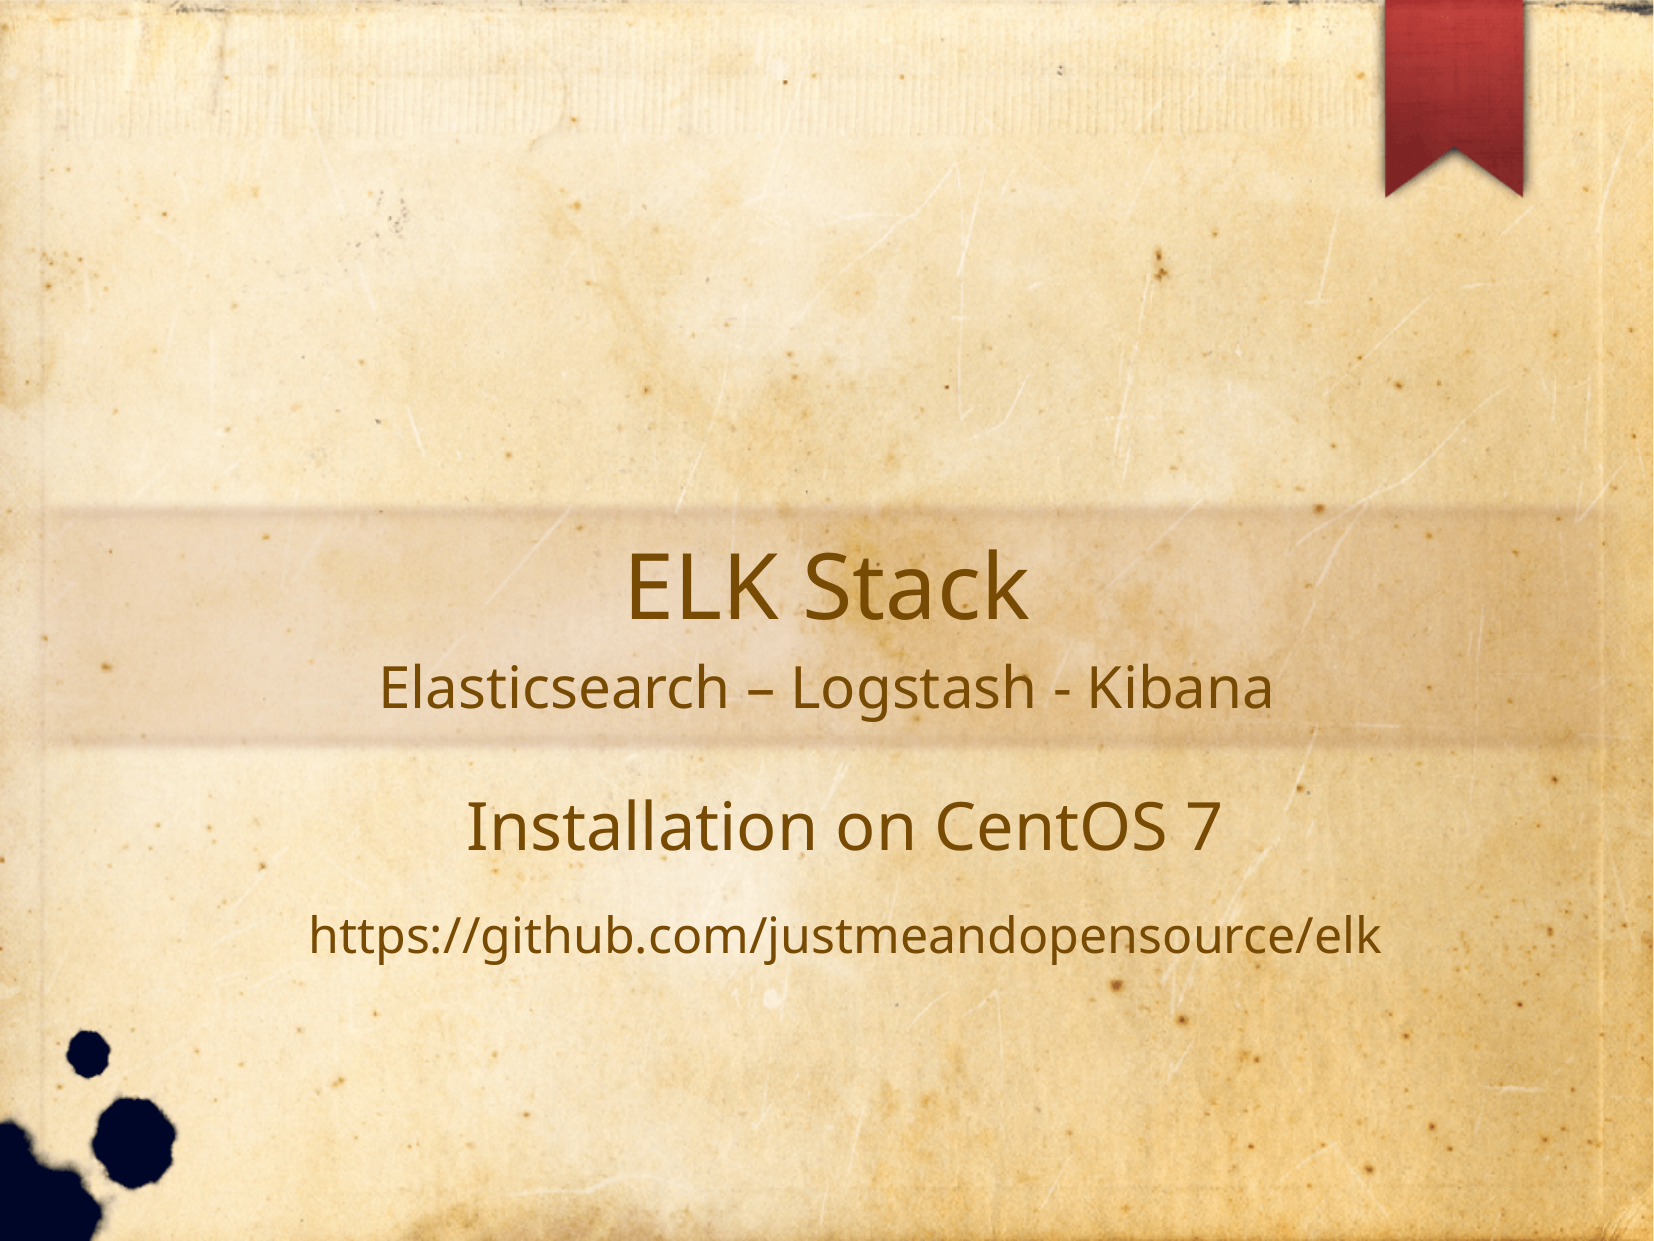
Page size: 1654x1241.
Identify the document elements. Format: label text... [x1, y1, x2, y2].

picture [0, 0, 1654, 1241]
title ELK Stack Elasticsearch – Logstash - Kibana [82, 519, 1571, 727]
list Installation on CentOS 7 https://github.com/justmeandopensource/elk [82, 779, 1538, 1205]
